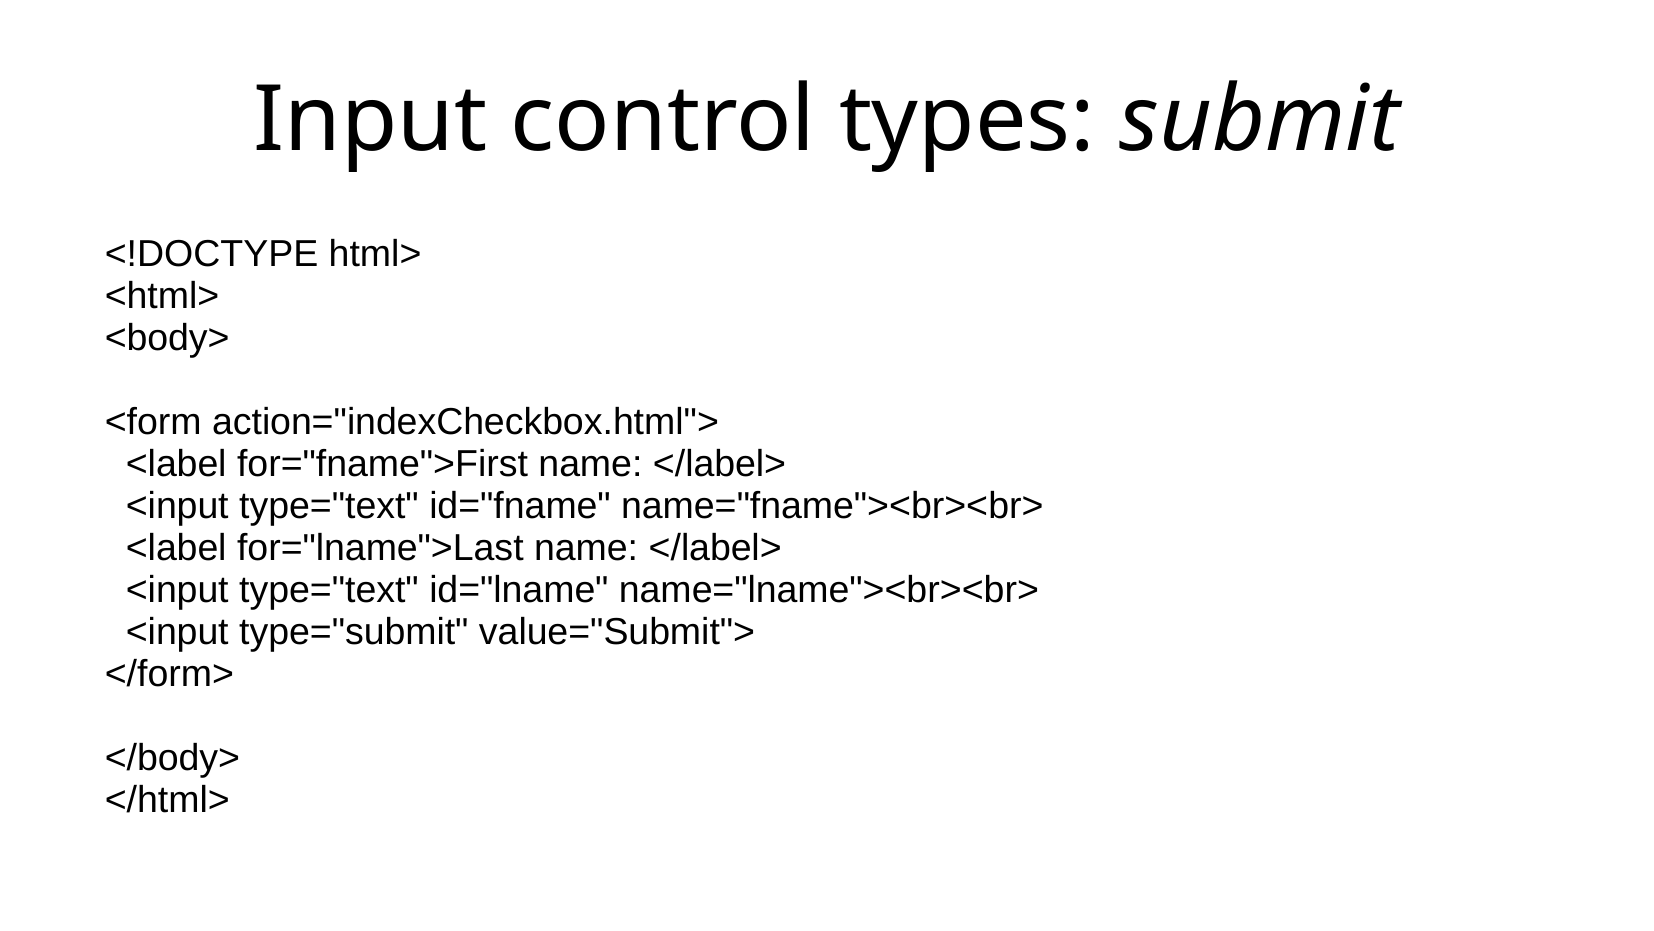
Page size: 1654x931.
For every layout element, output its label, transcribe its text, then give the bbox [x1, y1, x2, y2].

text_box <!DOCTYPE html> <html> <body> <form action="indexCheckbox.html"> <label for="fname">First name: </label> <input type="text" id="fname" name="fname"><br><br> <label for="lname">Last name: </label> <input type="text" id="lname" name="lname"><br><br> <input type="submit" value="Submit"> </form> </body> </html> [90, 225, 1306, 828]
title Input control types: submit [82, 37, 1571, 193]
